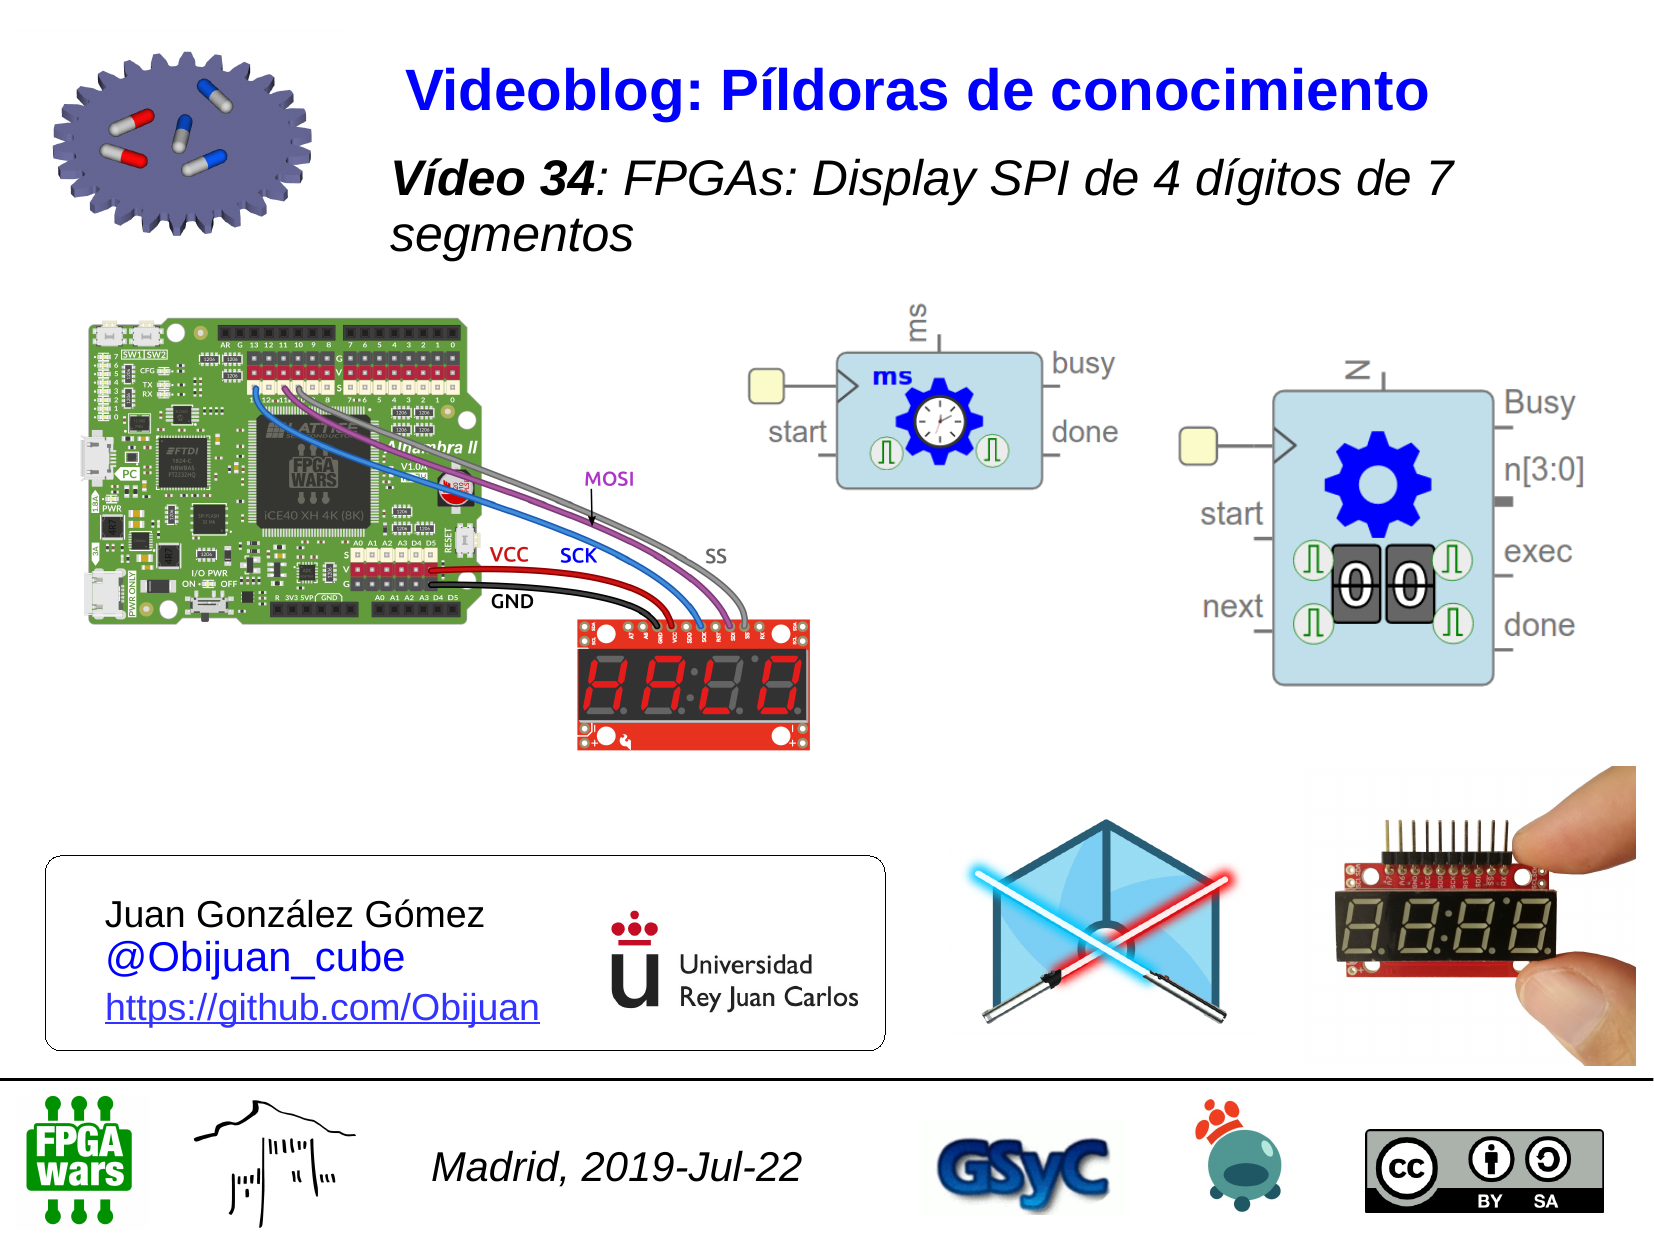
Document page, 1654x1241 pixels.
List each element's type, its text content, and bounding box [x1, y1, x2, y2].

title Videoblog: Píldoras de conocimiento [405, 15, 1456, 150]
picture [595, 900, 871, 1021]
text_box [45, 855, 886, 1051]
picture [947, 810, 1261, 1036]
picture [180, 1089, 376, 1241]
picture [1180, 1099, 1306, 1215]
text_box Juan González Gómez [90, 885, 601, 946]
picture [15, 1095, 150, 1230]
text_box https://github.com/Obijuan [90, 978, 556, 1036]
text_box Vídeo 34: FPGAs: Display SPI de 4 dígitos de 7 segmentos [390, 150, 1516, 262]
picture [919, 1120, 1126, 1215]
text_box @Obijuan_cube [90, 926, 451, 1002]
picture [1365, 1120, 1604, 1221]
text_box Madrid, 2019-Jul-22 [376, 1120, 857, 1214]
picture [15, 28, 1138, 781]
picture [1162, 344, 1606, 700]
picture [1302, 766, 1636, 1066]
